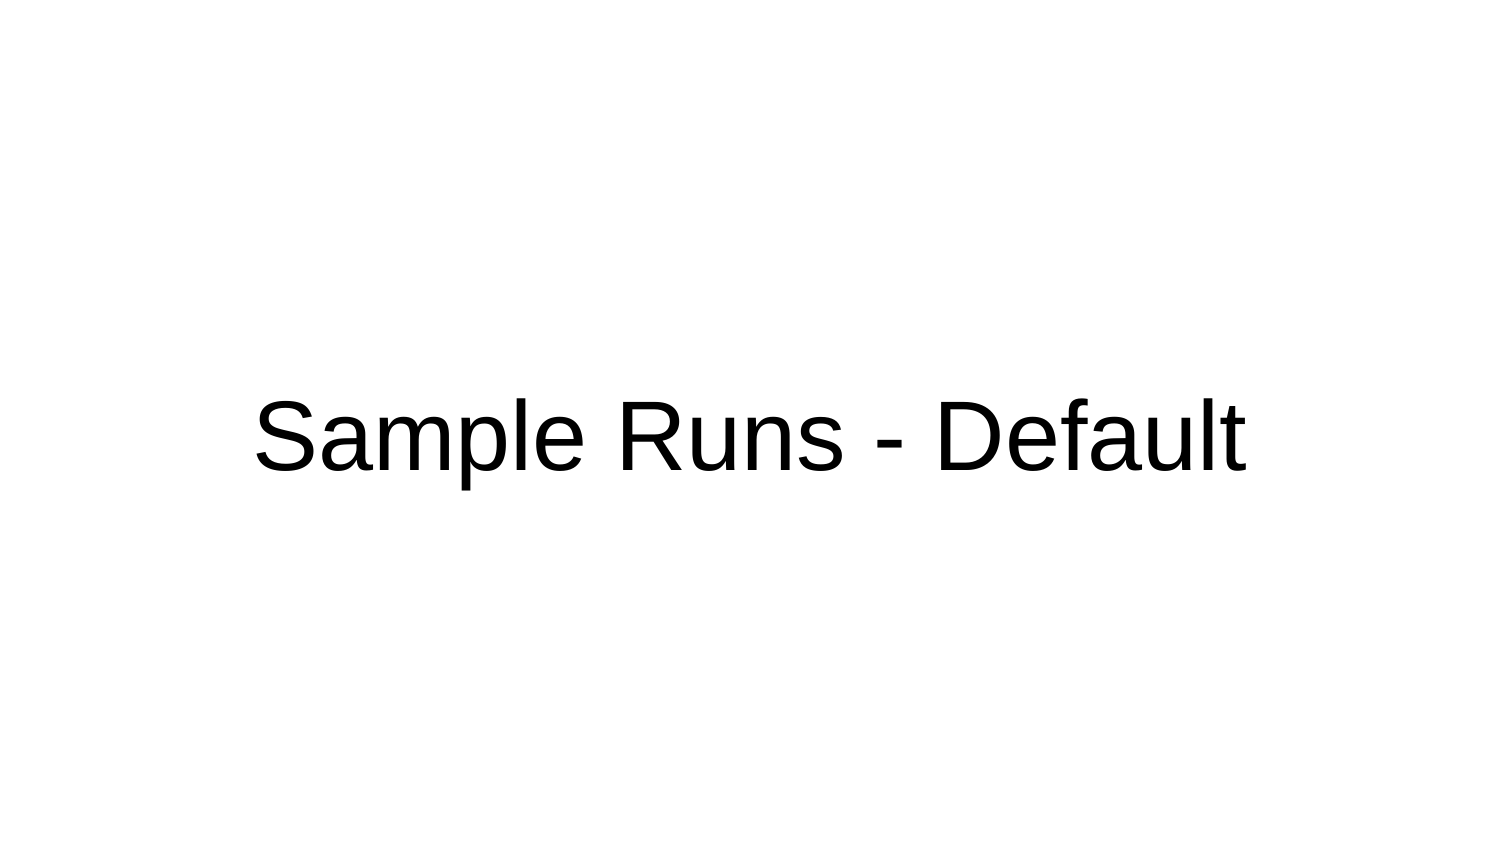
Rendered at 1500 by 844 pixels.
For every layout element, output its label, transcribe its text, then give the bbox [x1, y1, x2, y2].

title Sample Runs - Default [51, 356, 1449, 488]
